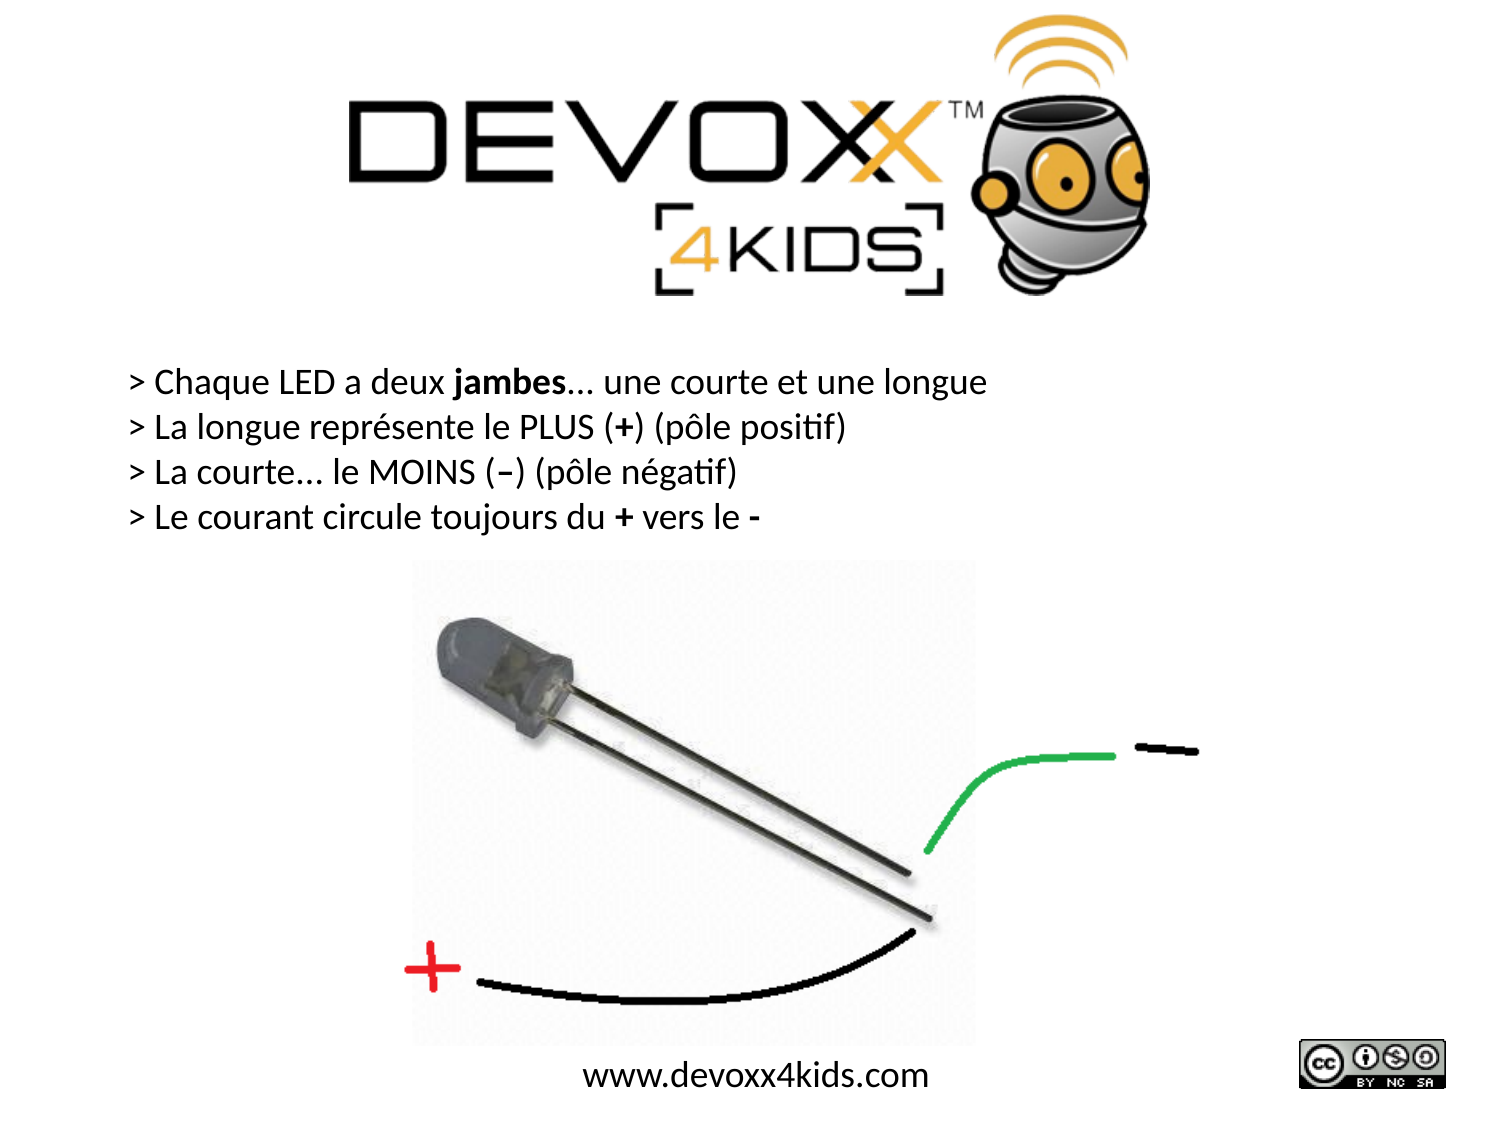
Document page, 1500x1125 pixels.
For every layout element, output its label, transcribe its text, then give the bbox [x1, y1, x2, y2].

picture [349, 14, 1150, 296]
picture [1299, 1039, 1446, 1089]
picture [336, 560, 1229, 1046]
title > Chaque LED a deux jambes... une courte et une longue > La longue représente le PLUS (+) (pôle positif) > La courte... le MOINS (–) (pôle négatif) > Le courant circule toujours du + vers le - [112, 349, 1388, 556]
